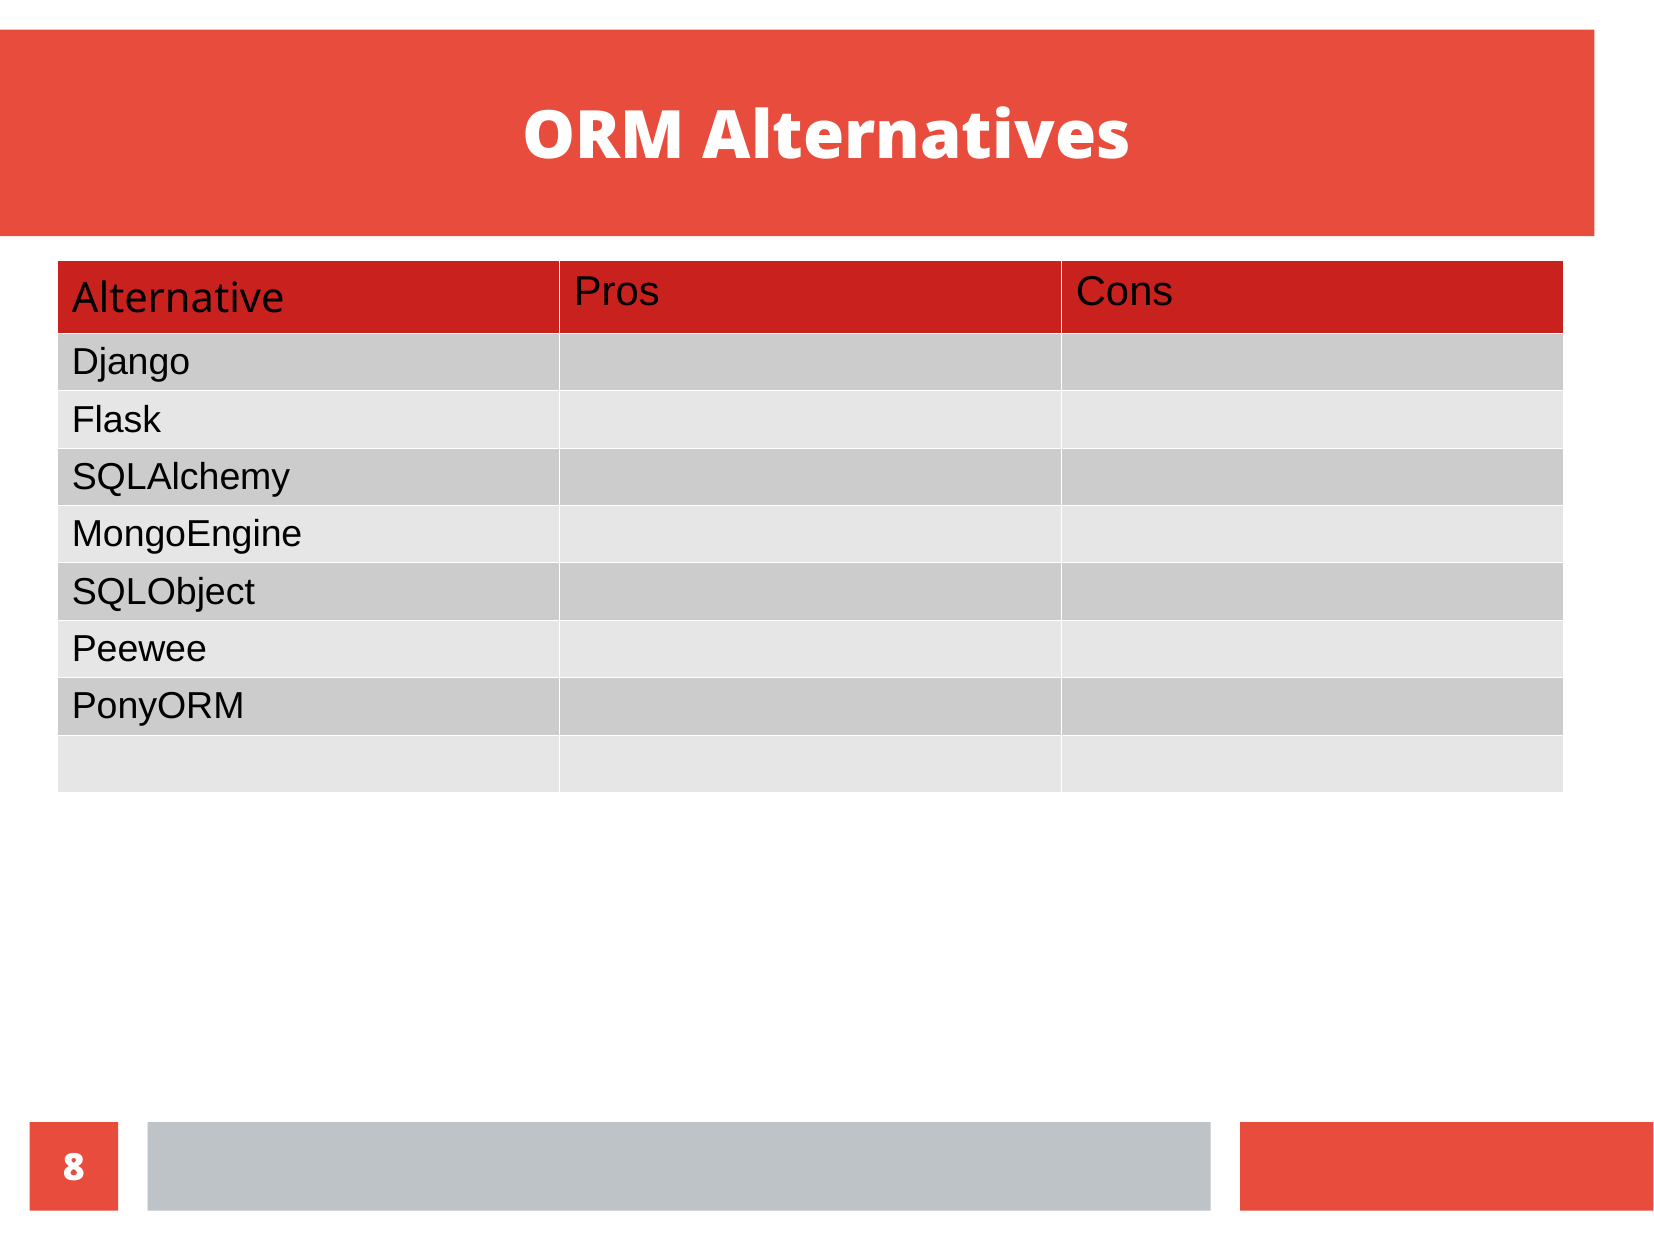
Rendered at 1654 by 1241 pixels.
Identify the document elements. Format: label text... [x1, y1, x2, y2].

table_cell [560, 506, 1061, 562]
table_cell [560, 736, 1061, 792]
table_cell [560, 449, 1061, 505]
table_cell Peewee [58, 621, 559, 677]
table_cell PonyORM [58, 678, 559, 735]
table_cell [1062, 334, 1563, 390]
table_cell [1062, 506, 1563, 562]
table_cell [1062, 391, 1563, 448]
table_cell [1062, 621, 1563, 677]
table_cell [560, 563, 1061, 620]
table_cell [1062, 449, 1563, 505]
table_cell [560, 391, 1061, 448]
table_cell [560, 621, 1061, 677]
table_cell Django [58, 334, 559, 390]
table_cell Flask [58, 391, 559, 448]
table_cell [1062, 736, 1563, 792]
table_cell [1062, 563, 1563, 620]
table_header Cons [1062, 261, 1563, 333]
title ORM Alternatives [59, 59, 1595, 207]
table_cell [58, 736, 559, 792]
table_cell SQLAlchemy [58, 449, 559, 505]
table_header Pros [560, 261, 1061, 333]
table_cell [1062, 678, 1563, 735]
table_header Alternative [58, 261, 559, 333]
table_cell SQLObject [58, 563, 559, 620]
table_cell MongoEngine [58, 506, 559, 562]
table_cell [560, 334, 1061, 390]
table_cell [560, 678, 1061, 735]
